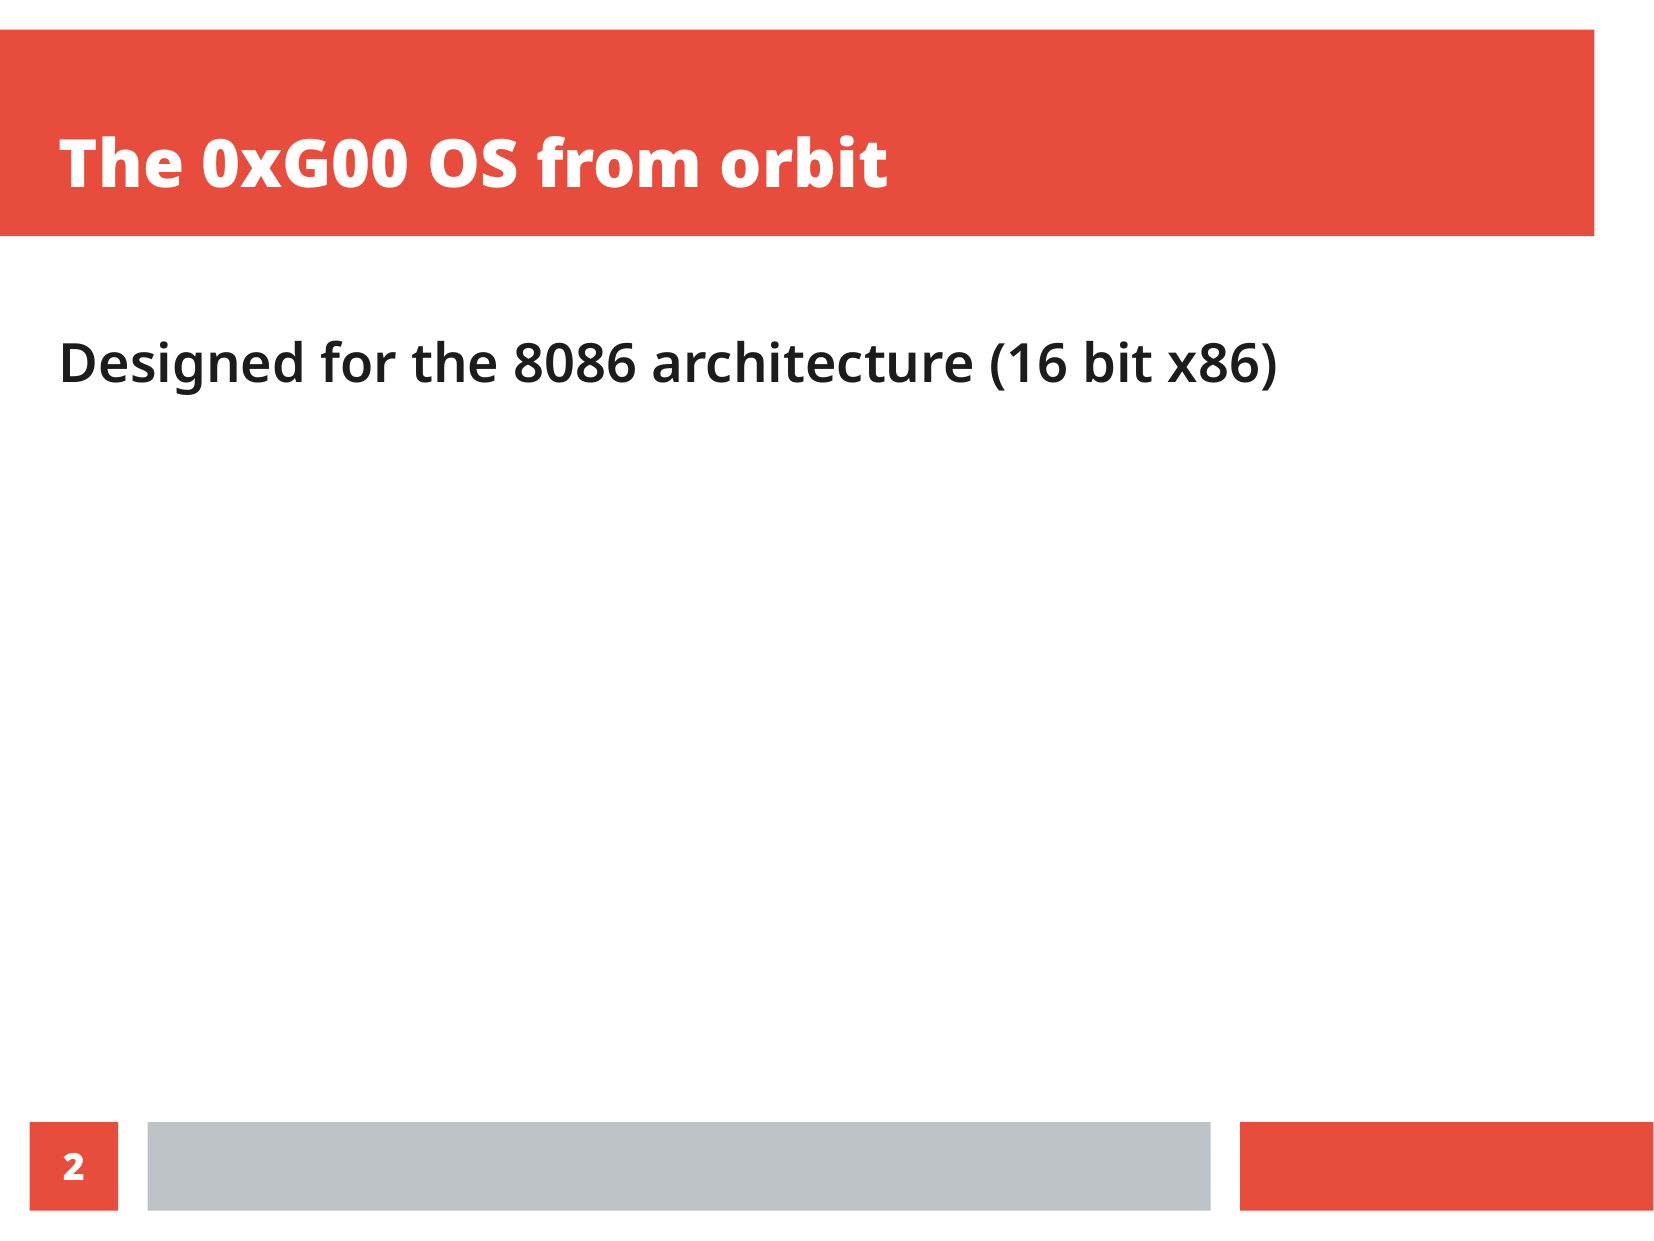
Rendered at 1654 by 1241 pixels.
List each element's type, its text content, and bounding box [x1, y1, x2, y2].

list Designed for the 8086 architecture (16 bit x86) [59, 324, 1565, 1093]
title The 0xG00 OS from orbit [59, 59, 1595, 207]
